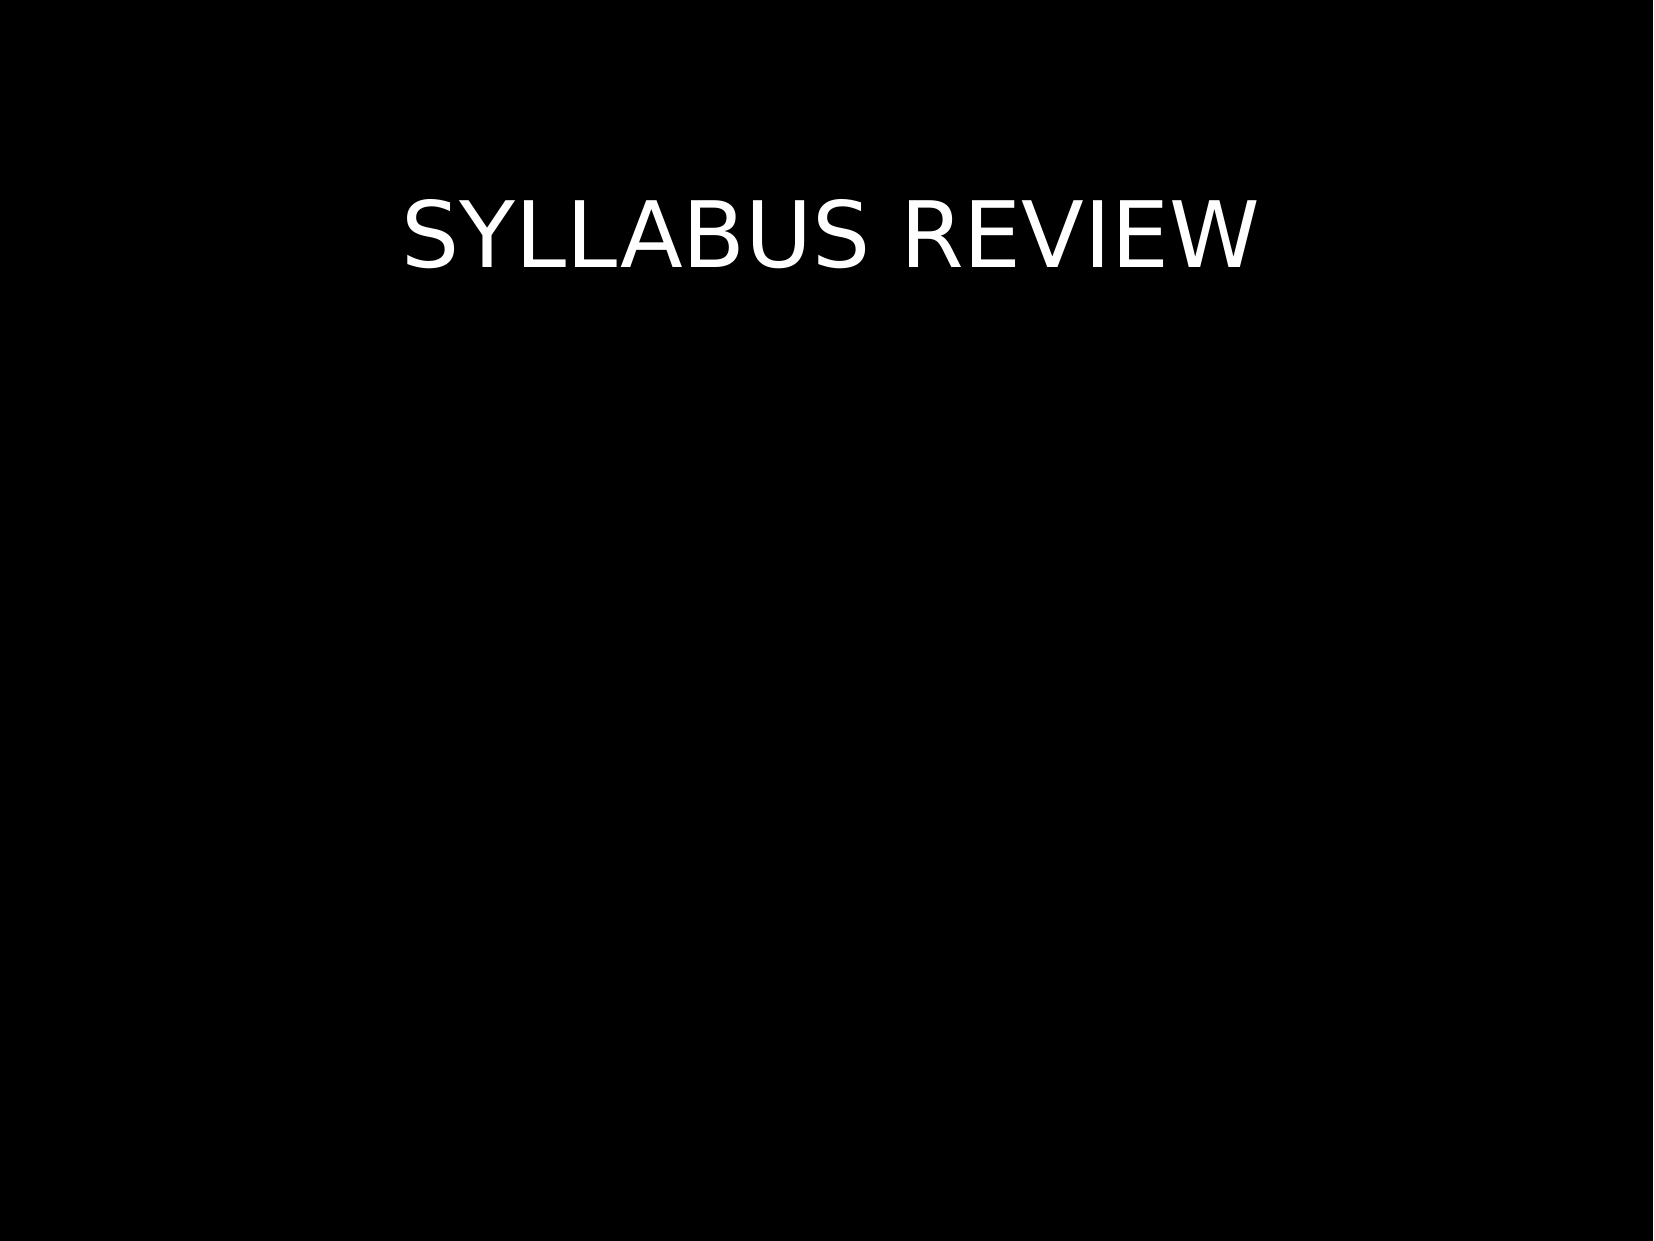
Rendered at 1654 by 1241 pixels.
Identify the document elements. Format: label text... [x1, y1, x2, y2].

title SYLLABUS REVIEW [87, 139, 1576, 332]
